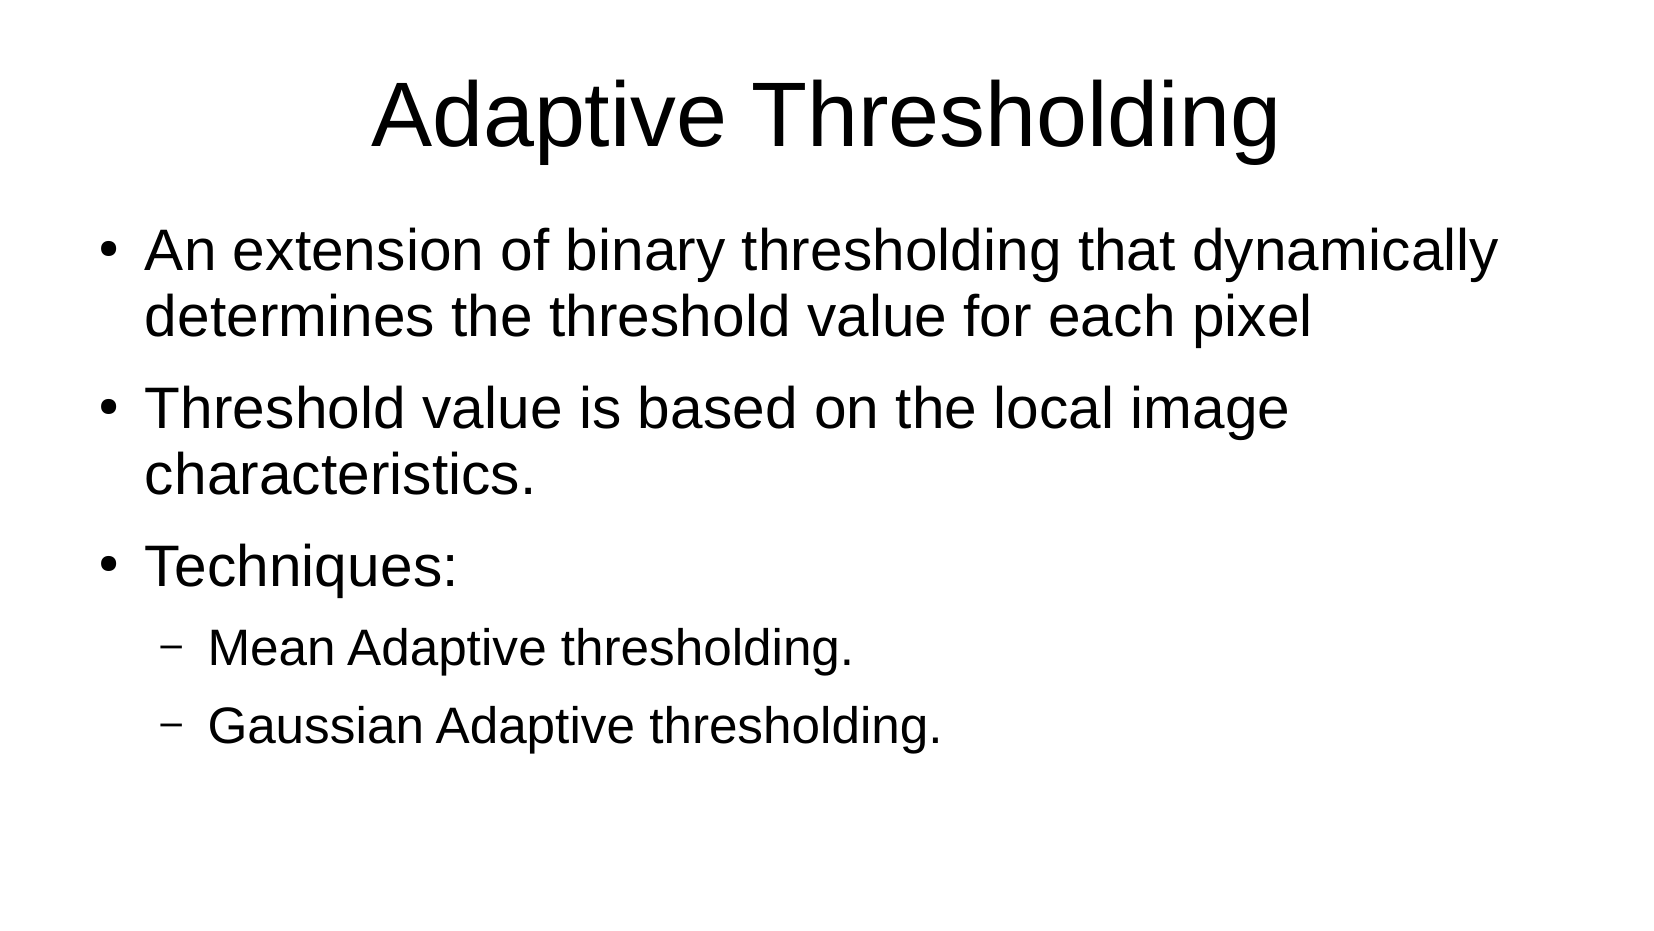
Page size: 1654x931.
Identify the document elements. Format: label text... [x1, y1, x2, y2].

list An extension of binary thresholding that dynamically determines the threshold value for each pixel Threshold value is based on the local image characteristics. Techniques: Mean Adaptive thresholding. Gaussian Adaptive thresholding. [82, 217, 1571, 758]
title Adaptive Thresholding [82, 37, 1571, 193]
